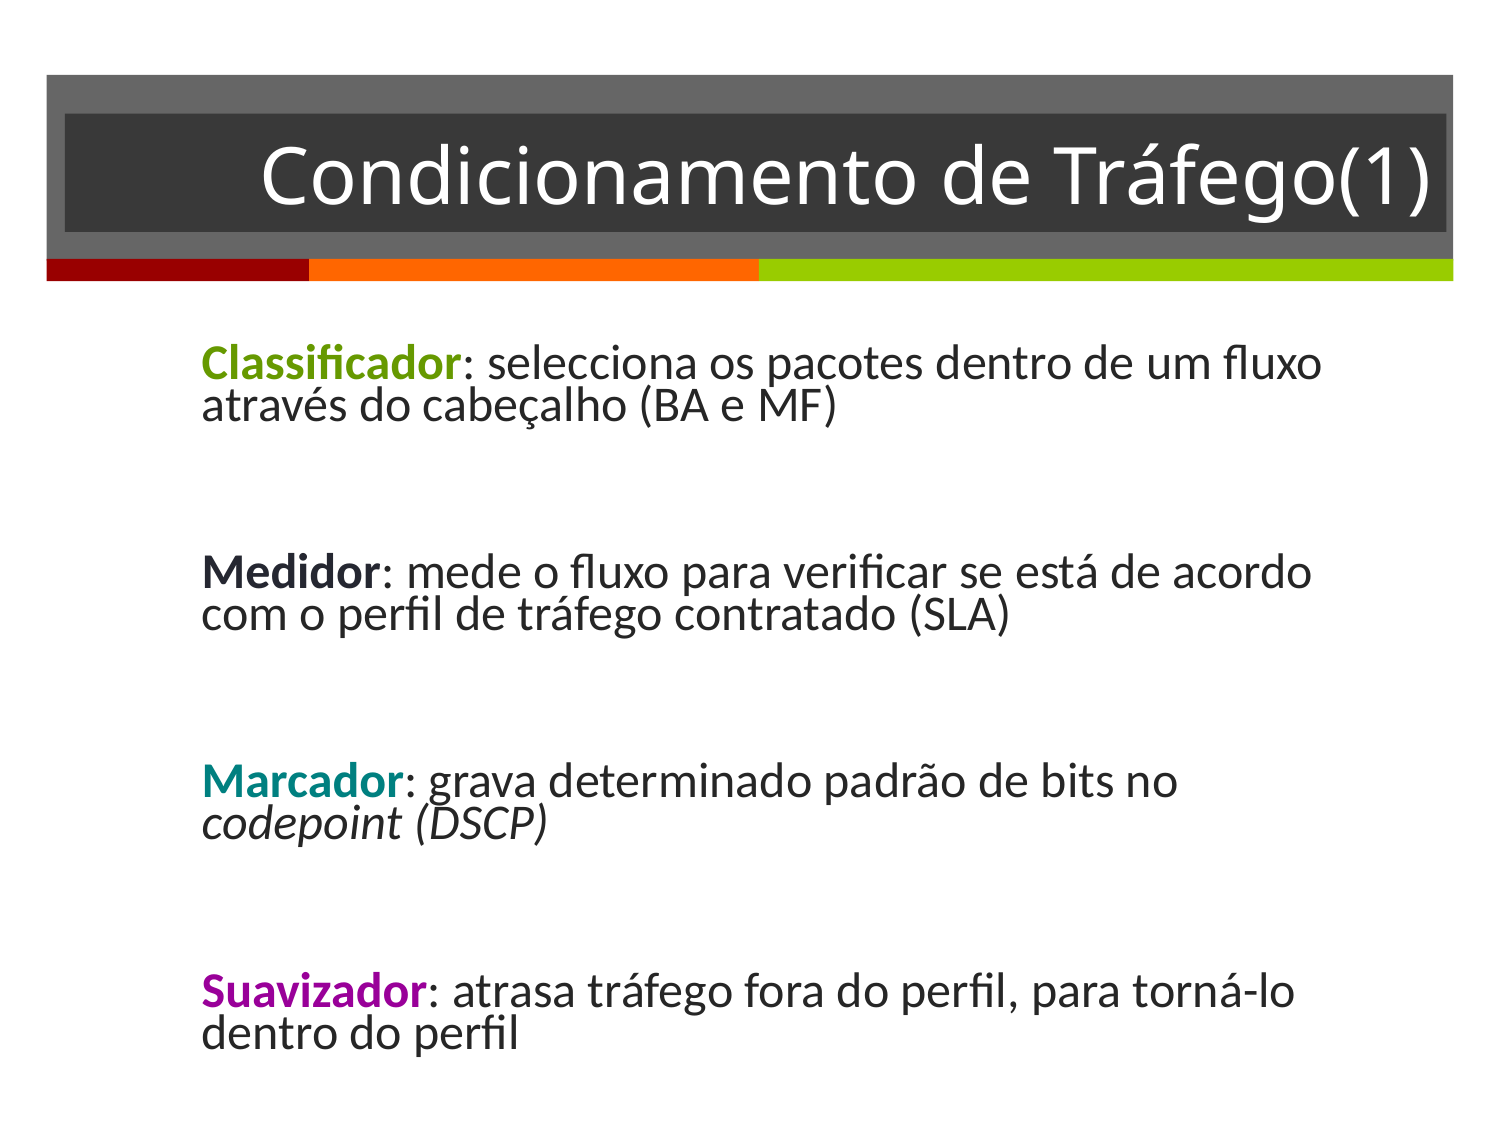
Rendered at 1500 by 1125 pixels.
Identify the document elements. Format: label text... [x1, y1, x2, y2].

list Classificador: selecciona os pacotes dentro de um fluxo através do cabeçalho (BA e MF) Medidor: mede o fluxo para verificar se está de acordo com o perfil de tráfego contratado (SLA) Marcador: grava determinado padrão de bits no codepoint (DSCP) Suavizador: atrasa tráfego fora do perfil, para torná-lo dentro do perfil [112, 338, 1403, 1084]
title Condicionamento de Tráfego(1) [64, 113, 1447, 232]
